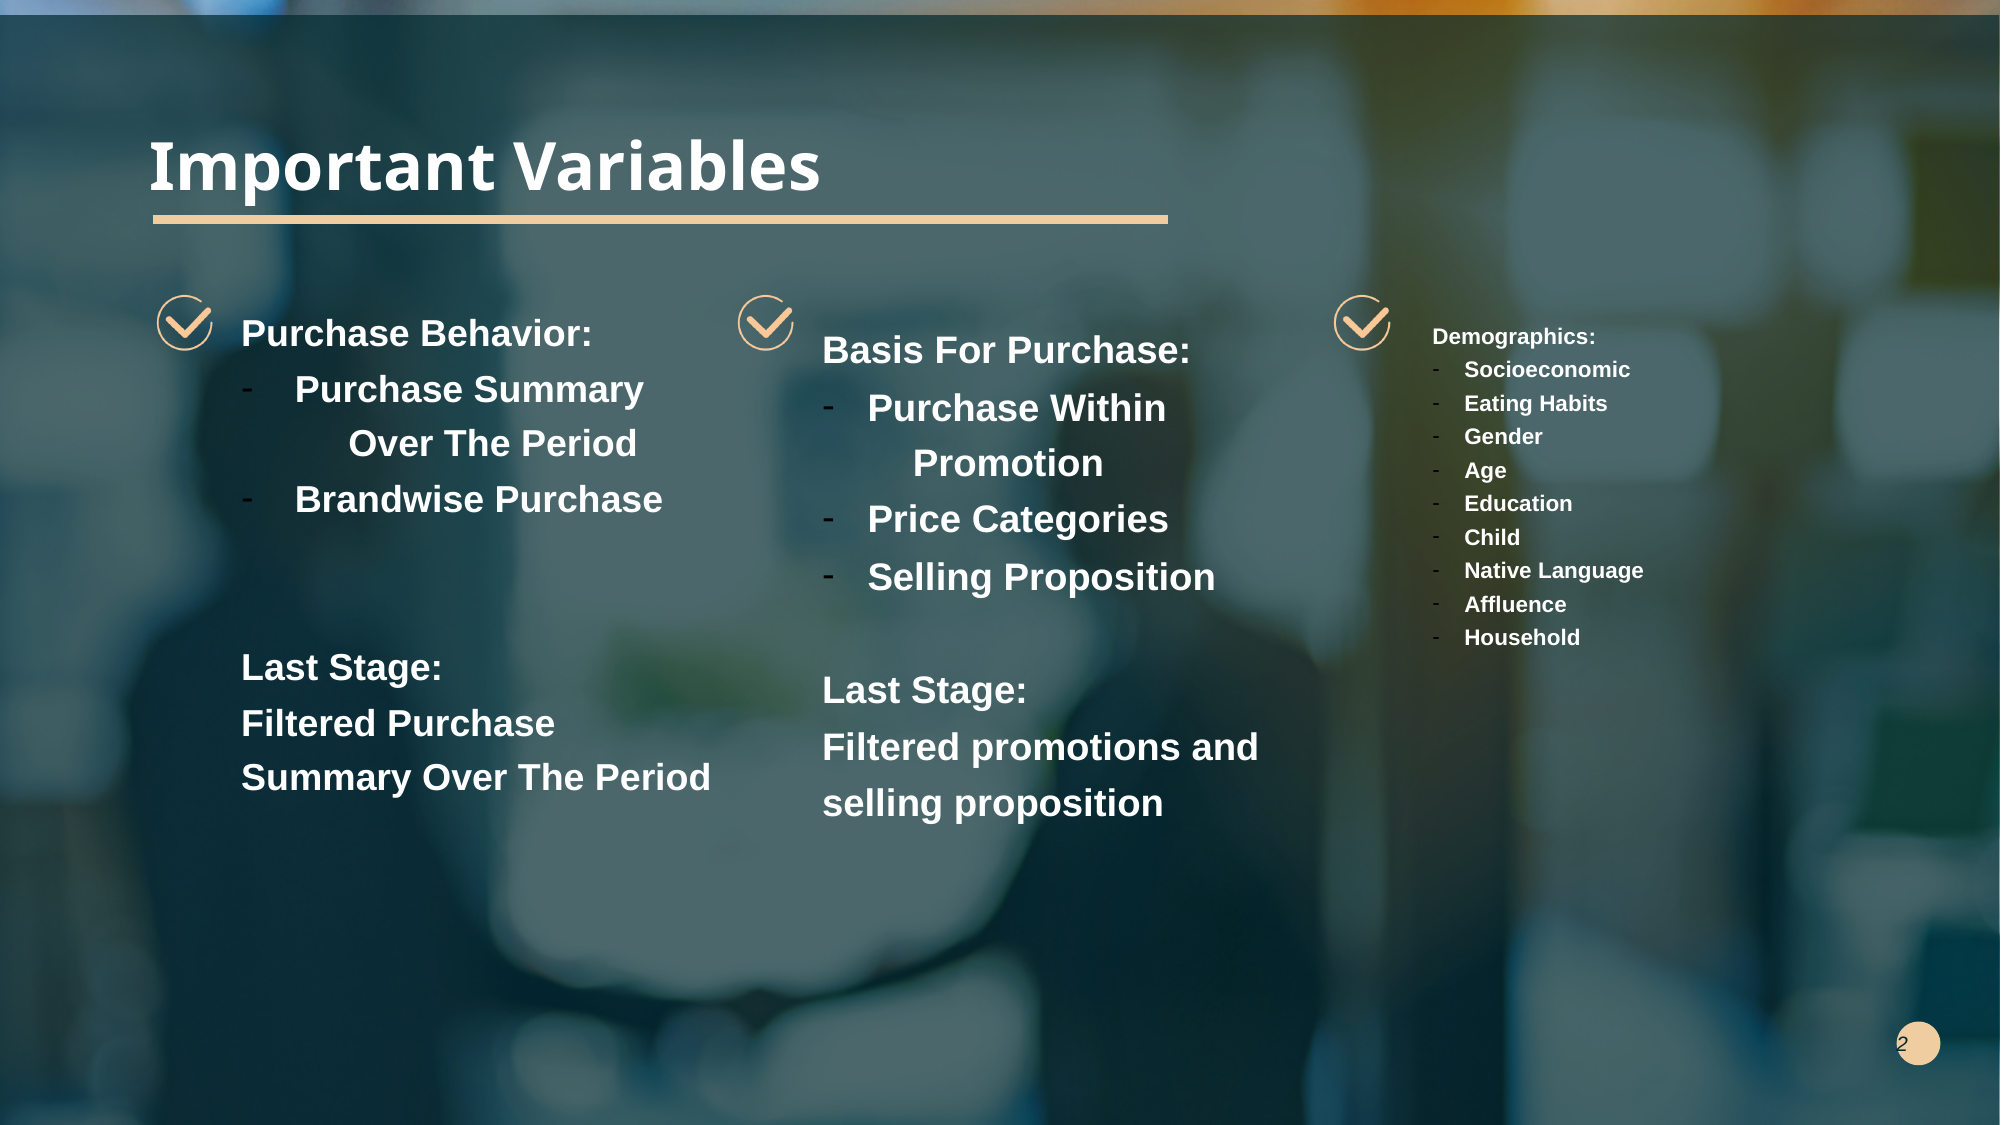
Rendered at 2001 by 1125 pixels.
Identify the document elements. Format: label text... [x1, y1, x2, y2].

title Important Variables [134, 59, 1860, 278]
picture [137, 275, 232, 370]
picture [0, 0, 2000, 15]
list Purchase Behavior: Purchase Summary Over The Period Brandwise Purchase Last Stage: Filtered Purchase Summary Over The Period [222, 292, 739, 815]
picture [1314, 275, 1410, 370]
list Basis For Purchase: Purchase Within Promotion Price Categories Selling Proposition Last Stage: Filtered promotions and selling proposition [803, 309, 1379, 835]
text_box [0, 15, 2000, 1125]
picture [718, 275, 813, 370]
list Demographics: Socioeconomic Eating Habits Gender Age Education Child Native Language Affluence Household [1414, 309, 1932, 662]
